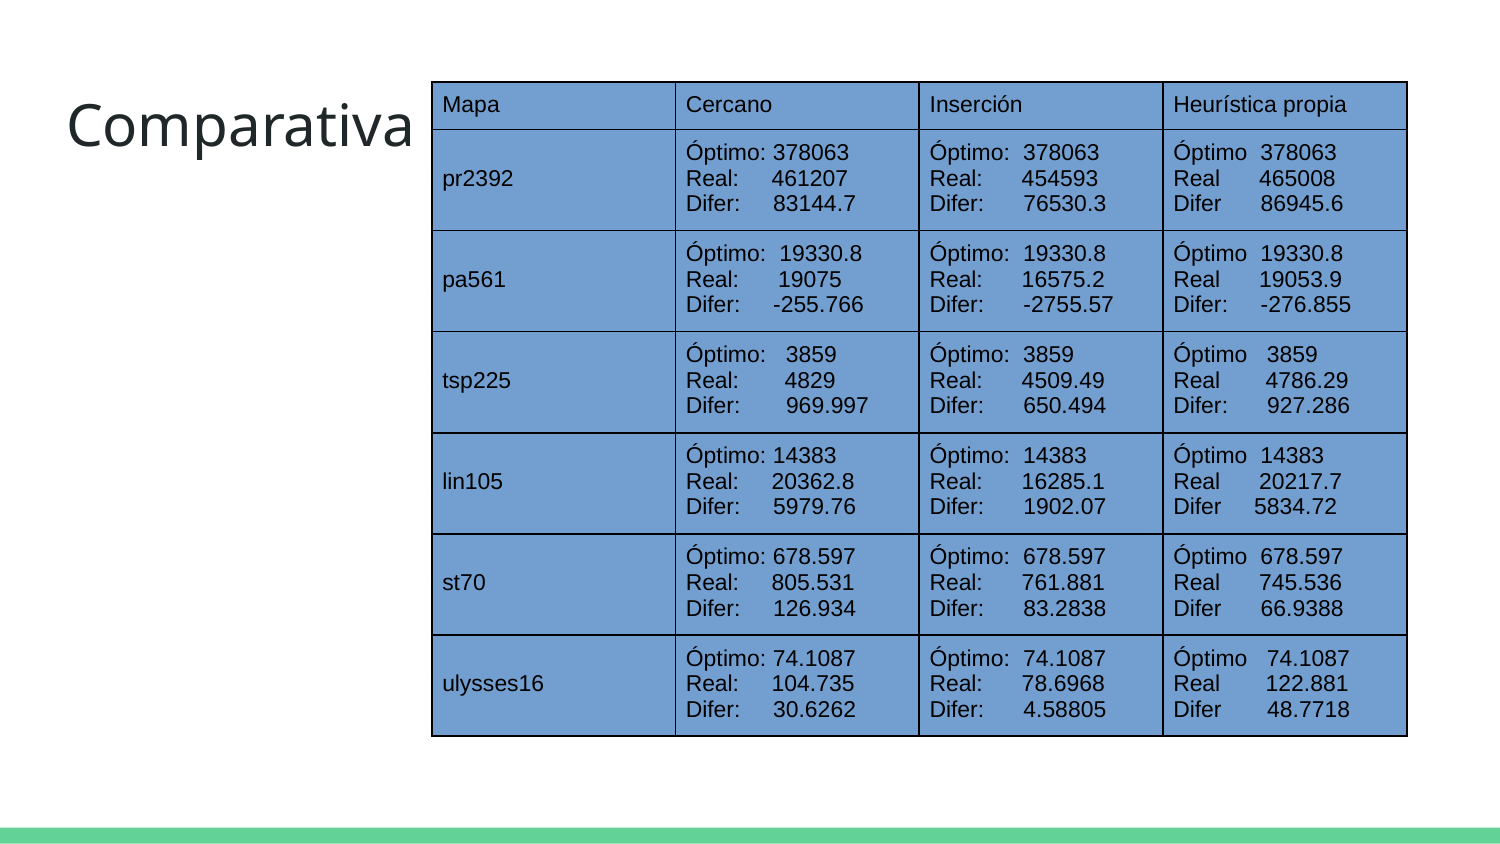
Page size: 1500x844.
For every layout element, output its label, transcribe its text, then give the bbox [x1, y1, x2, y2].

table_cell Óptimo: 74.1087 Real: 104.735 Difer: 30.6262 [676, 636, 918, 735]
table_cell Óptimo: 19330.8 Real: 16575.2 Difer: -2755.57 [920, 231, 1162, 331]
table_cell Óptimo: 19330.8 Real: 19075 Difer: -255.766 [676, 231, 918, 331]
table_cell pr2392 [433, 130, 675, 230]
table_cell Óptimo 378063 Real 465008 Difer 86945.6 [1164, 130, 1406, 230]
table_cell Óptimo: 14383 Real: 16285.1 Difer: 1902.07 [920, 434, 1162, 533]
table_cell Óptimo: 14383 Real: 20362.8 Difer: 5979.76 [676, 434, 918, 533]
table_cell Óptimo: 678.597 Real: 761.881 Difer: 83.2838 [920, 535, 1162, 634]
table_cell Óptimo 3859 Real 4786.29 Difer: 927.286 [1164, 332, 1406, 432]
table_cell Óptimo 678.597 Real 745.536 Difer 66.9388 [1164, 535, 1406, 634]
title Comparativa [51, 72, 1449, 167]
table_header Cercano [676, 83, 918, 129]
table_header Mapa [433, 83, 675, 129]
table_cell Óptimo: 3859 Real: 4509.49 Difer: 650.494 [920, 332, 1162, 432]
table_cell Óptimo: 378063 Real: 454593 Difer: 76530.3 [920, 130, 1162, 230]
table_cell Óptimo 19330.8 Real 19053.9 Difer: -276.855 [1164, 231, 1406, 331]
table_cell pa561 [433, 231, 675, 331]
table_cell tsp225 [433, 332, 675, 432]
table_cell st70 [433, 535, 675, 634]
table_cell Óptimo 14383 Real 20217.7 Difer 5834.72 [1164, 434, 1406, 533]
table_cell Óptimo 74.1087 Real 122.881 Difer 48.7718 [1164, 636, 1406, 735]
table_cell Óptimo: 3859 Real: 4829 Difer: 969.997 [676, 332, 918, 432]
table_header Heurística propia [1164, 83, 1406, 129]
table_cell Óptimo: 378063 Real: 461207 Difer: 83144.7 [676, 130, 918, 230]
table_cell Óptimo: 678.597 Real: 805.531 Difer: 126.934 [676, 535, 918, 634]
table_cell ulysses16 [433, 636, 675, 735]
table_header Inserción [920, 83, 1162, 129]
table_cell lin105 [433, 434, 675, 533]
table_cell Óptimo: 74.1087 Real: 78.6968 Difer: 4.58805 [920, 636, 1162, 735]
